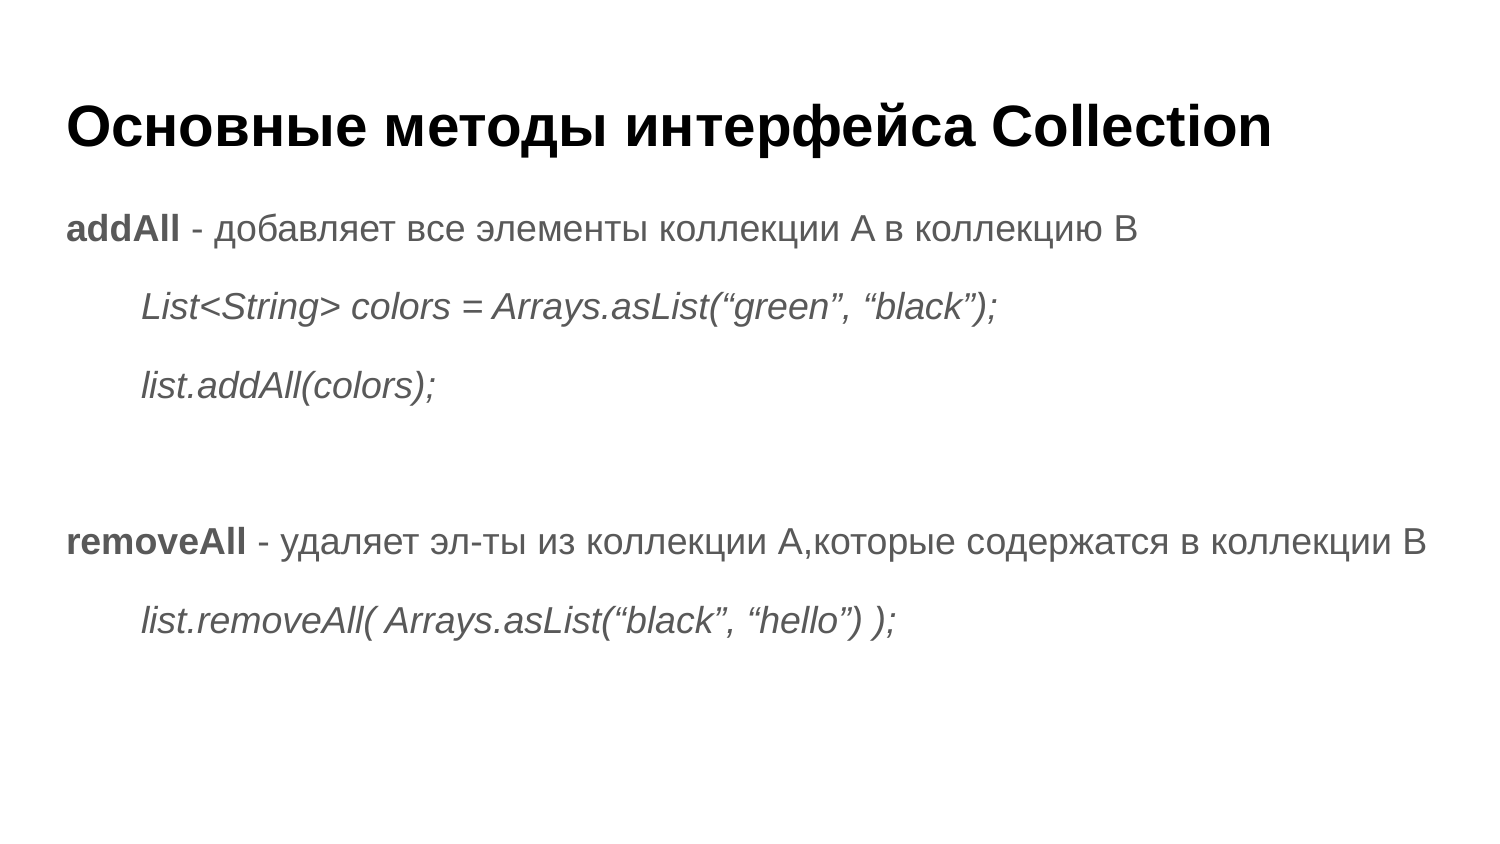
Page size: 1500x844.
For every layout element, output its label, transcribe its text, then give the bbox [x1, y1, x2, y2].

title Основные методы интерфейса Collection [51, 72, 1449, 167]
list addAll - добавляет все элементы коллекции A в коллекцию B List<String> colors = Arrays.asList(“green”, “black”); list.addAll(colors); removeAll - удаляет эл-ты из коллекции A,которые содержатся в коллекции B list.removeAll( Arrays.asList(“black”, “hello”) ); [51, 189, 1449, 750]
